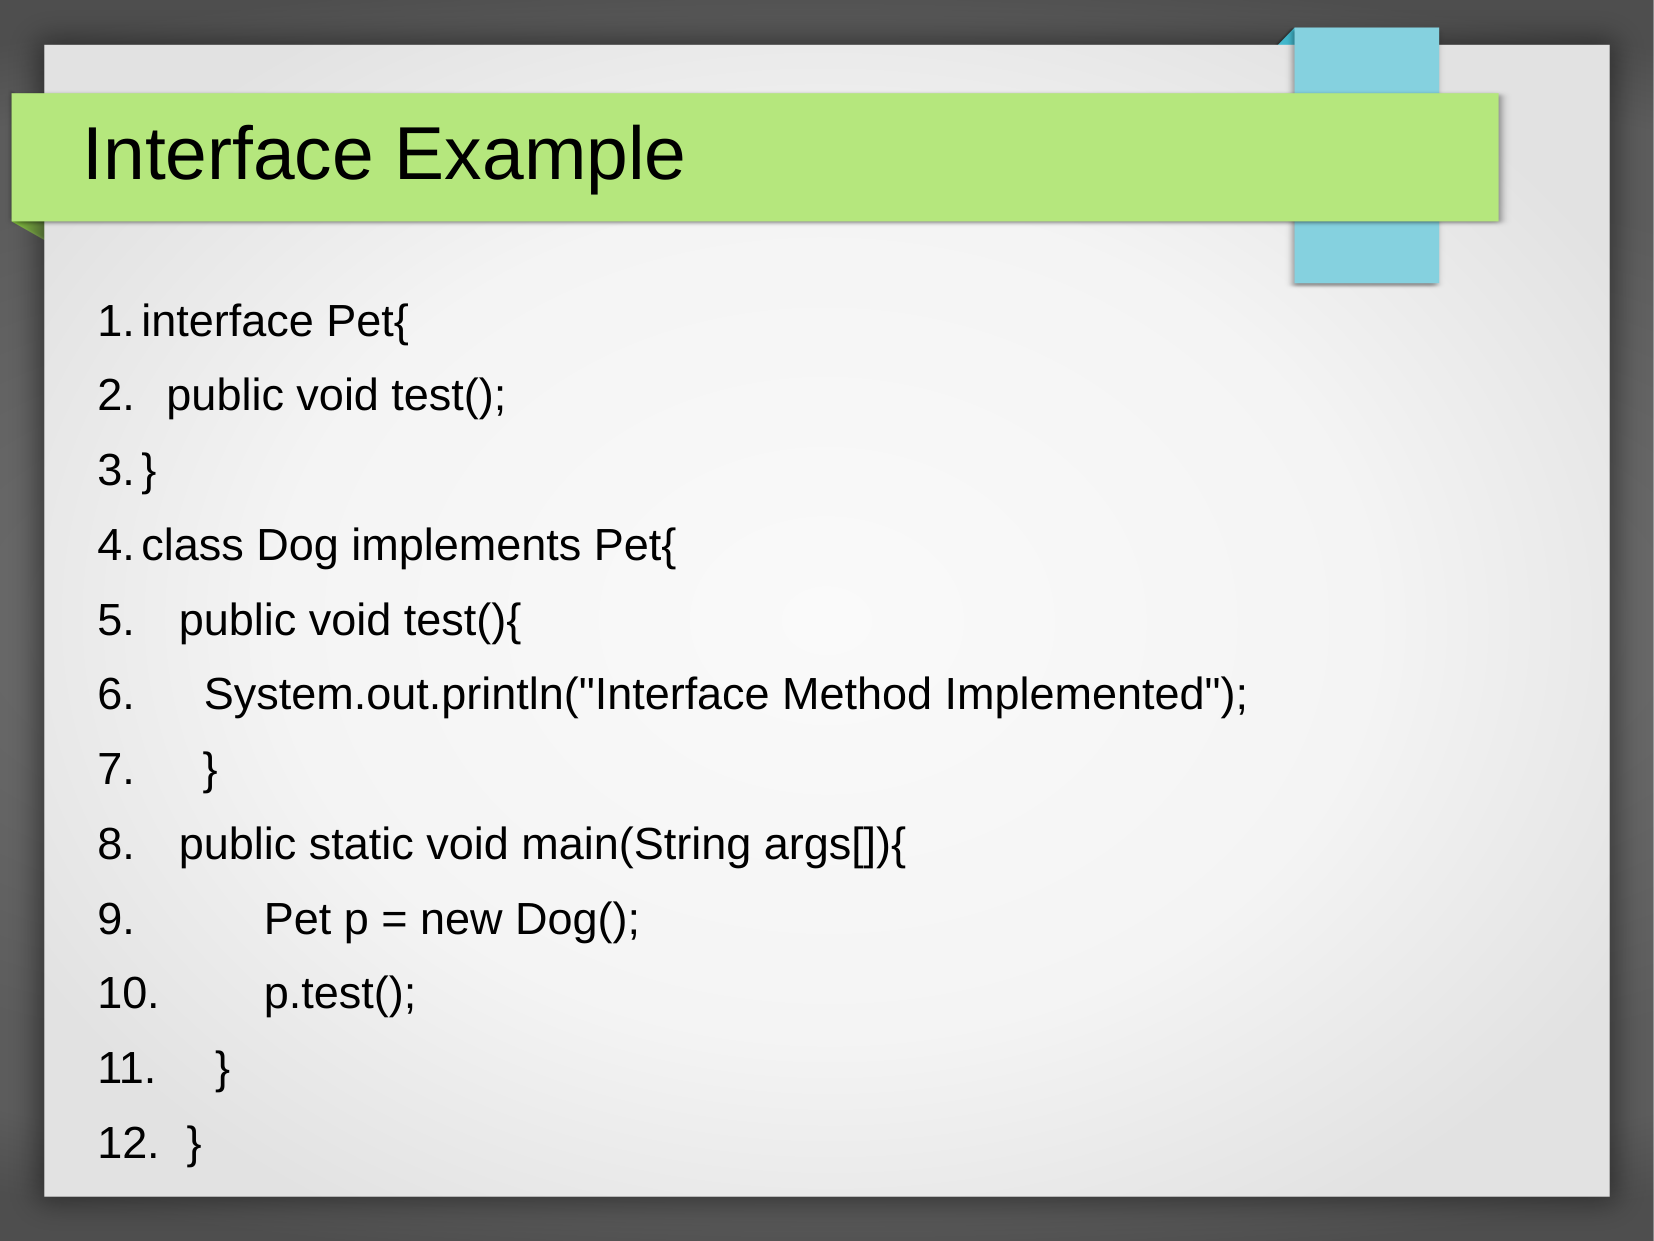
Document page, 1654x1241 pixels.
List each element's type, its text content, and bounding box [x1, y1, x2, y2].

title Interface Example [82, 94, 1264, 213]
picture [0, 0, 1654, 1241]
list interface Pet{ public void test(); } class Dog implements Pet{ public void test(){ System.out.println("Interface Method Implemented"); } public static void main(String args[]){ Pet p = new Dog(); p.test(); } } [82, 295, 1654, 1170]
